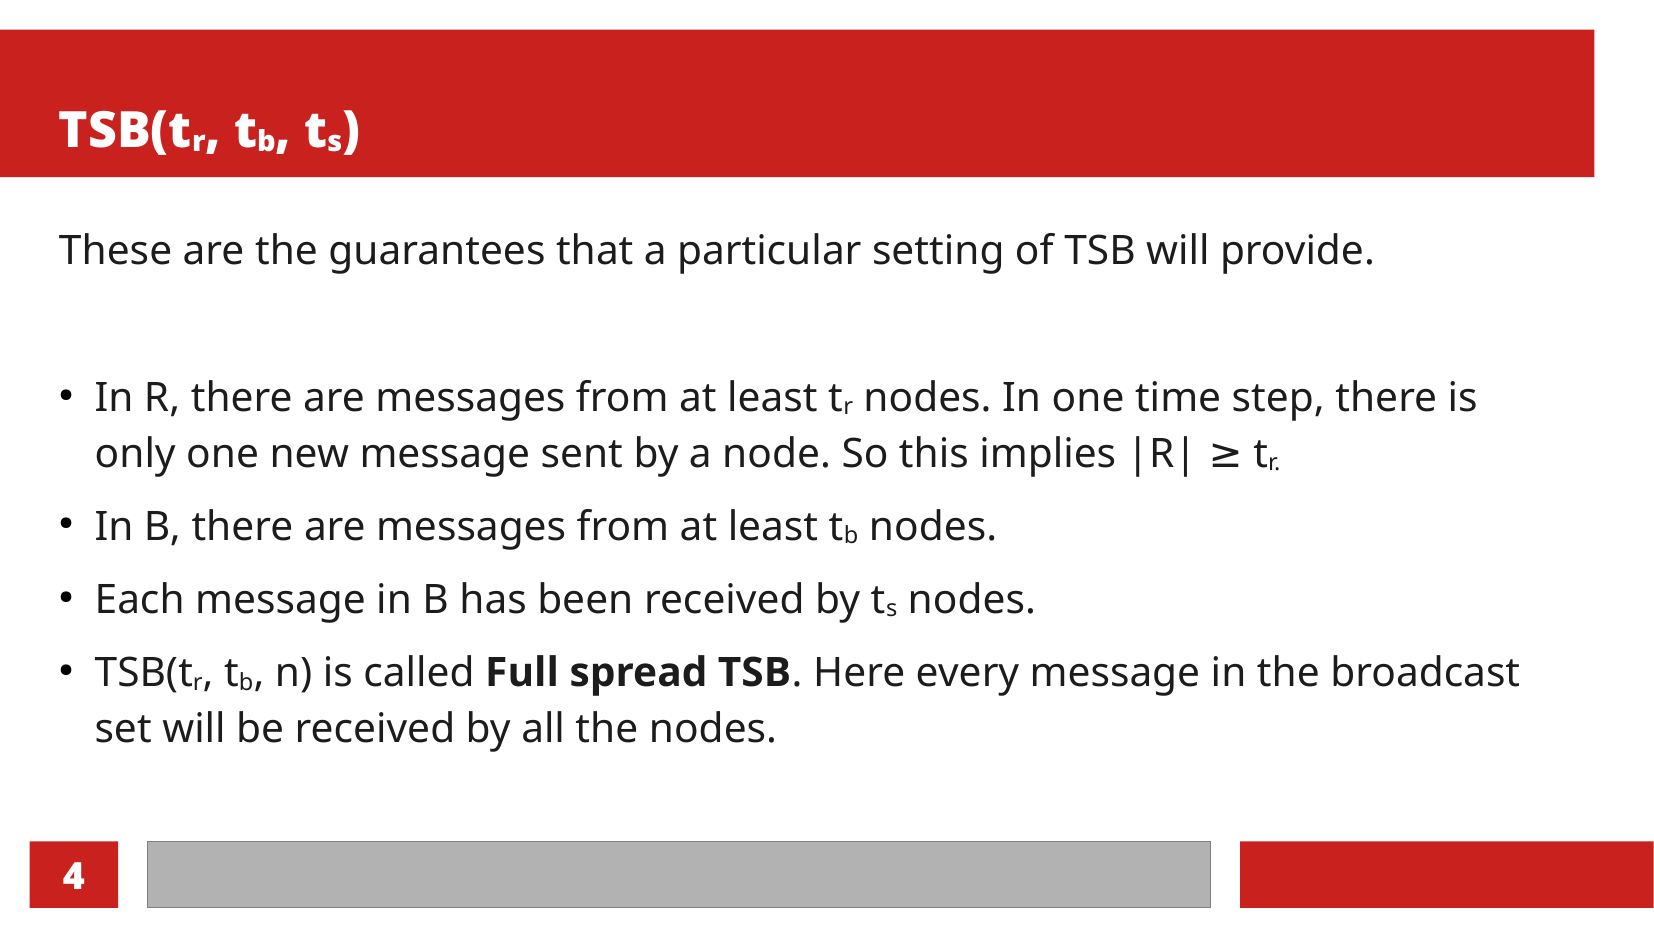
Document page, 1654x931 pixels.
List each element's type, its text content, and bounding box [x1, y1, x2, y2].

title TSB(tr, tb, ts) [59, 44, 1595, 163]
list These are the guarantees that a particular setting of TSB will provide. In R, there are messages from at least tr nodes. In one time step, there is only one new message sent by a node. So this implies |R| ≥ tr. In B, there are messages from at least tb nodes. Each message in B has been received by ts nodes. TSB(tr, tb, n) is called Full spread TSB. Here every message in the broadcast set will be received by all the nodes. [59, 221, 1565, 798]
